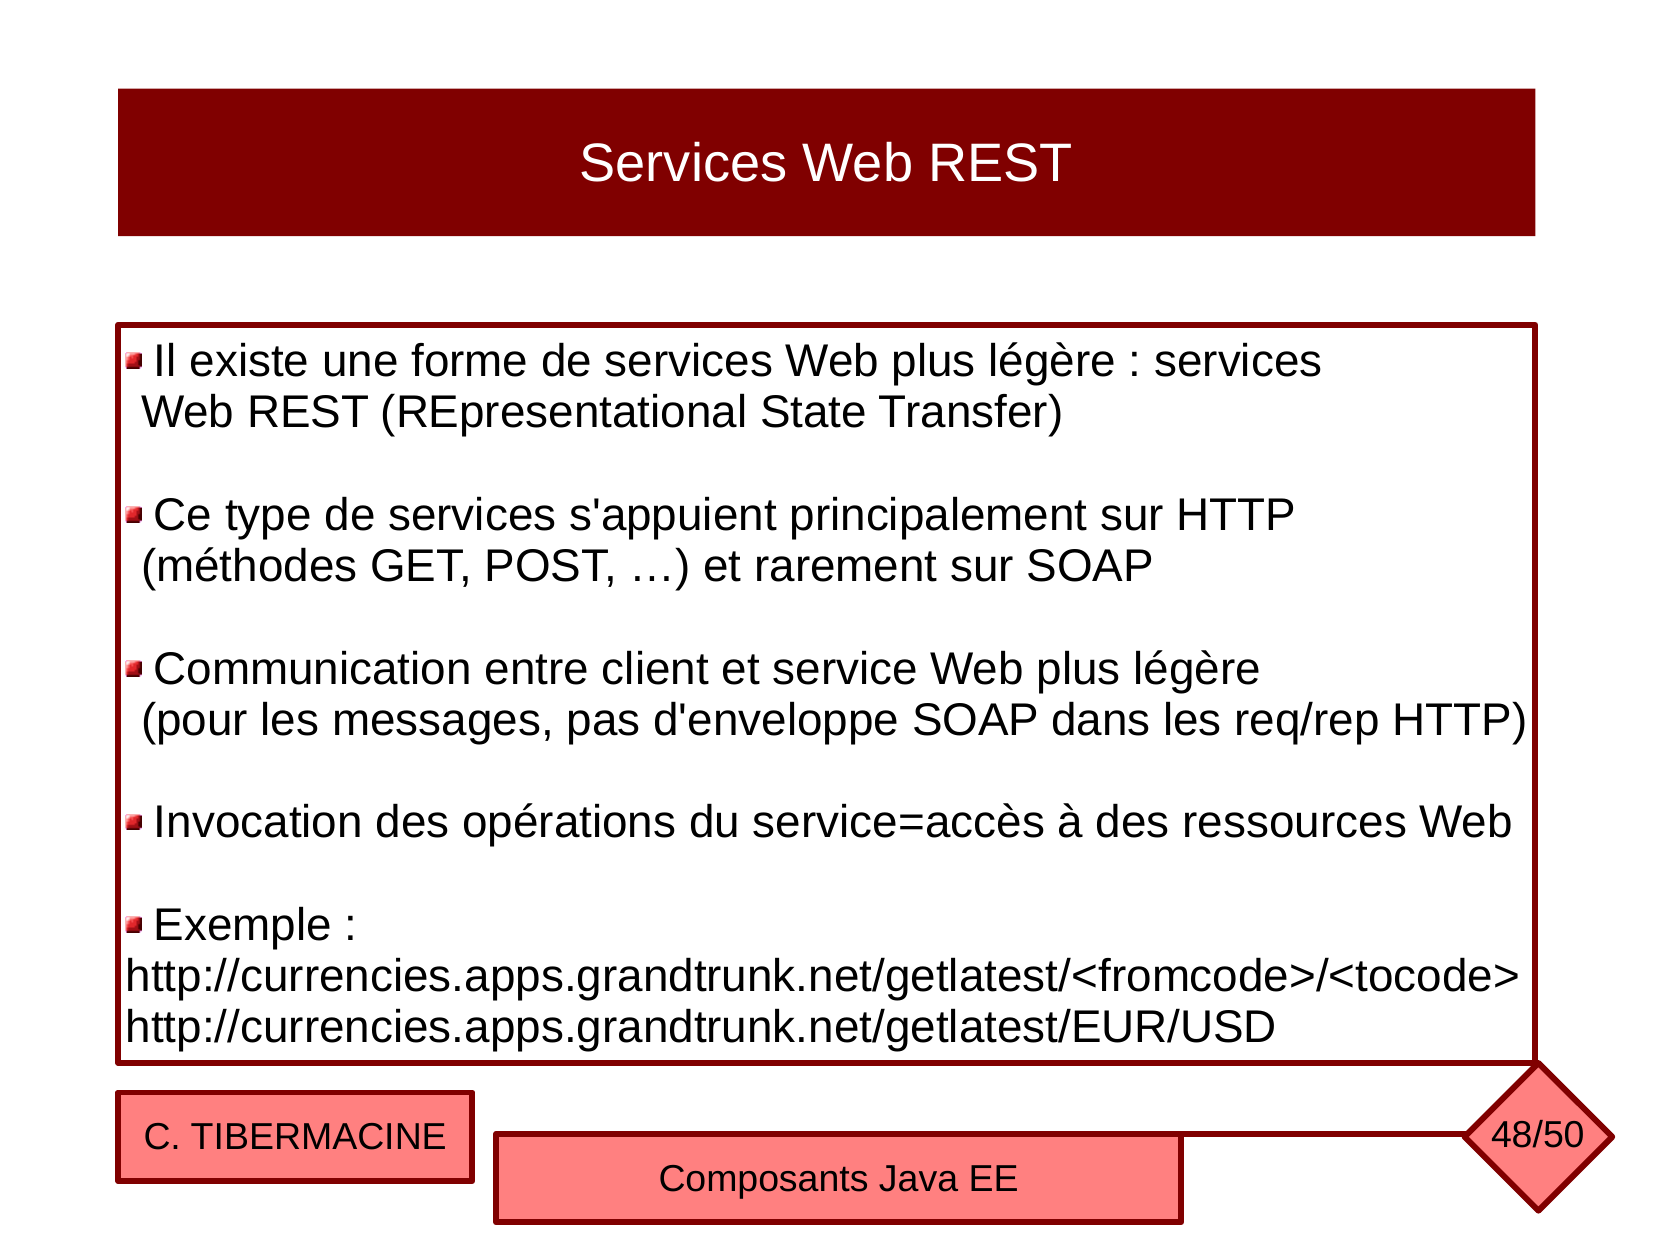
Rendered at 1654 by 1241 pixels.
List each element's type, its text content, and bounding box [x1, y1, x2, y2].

picture [125, 814, 142, 830]
picture [125, 506, 142, 523]
picture [125, 352, 142, 369]
picture [125, 660, 142, 677]
text_box [1607, 1131, 1613, 1143]
text_box Il existe une forme de services Web plus légère : services Web REST (REpresentational State Transfer) Ce type de services s'appuient principalement sur HTTP (méthodes GET, POST, …) et rarement sur SOAP Communication entre client et service Web plus légère (pour les messages, pas d'enveloppe SOAP dans les req/rep HTTP) Invocation des opérations du service=accès à des ressources Web Exemple : http://currencies.apps.grandtrunk.net/getlatest/<fromcode>/<tocode> http://currencies.apps.grandtrunk.net/getlatest/EUR/USD [118, 324, 1536, 1063]
picture [125, 916, 142, 933]
text_box C. TIBERMACINE [118, 1092, 473, 1182]
text_box [1464, 1125, 1476, 1149]
text_box Composants Java EE [496, 1133, 1182, 1223]
text_box [1533, 1206, 1544, 1211]
text_box Services Web REST [118, 88, 1536, 237]
text_box <numéro>/50 [1476, 1106, 1607, 1206]
text_box [1495, 1062, 1582, 1106]
